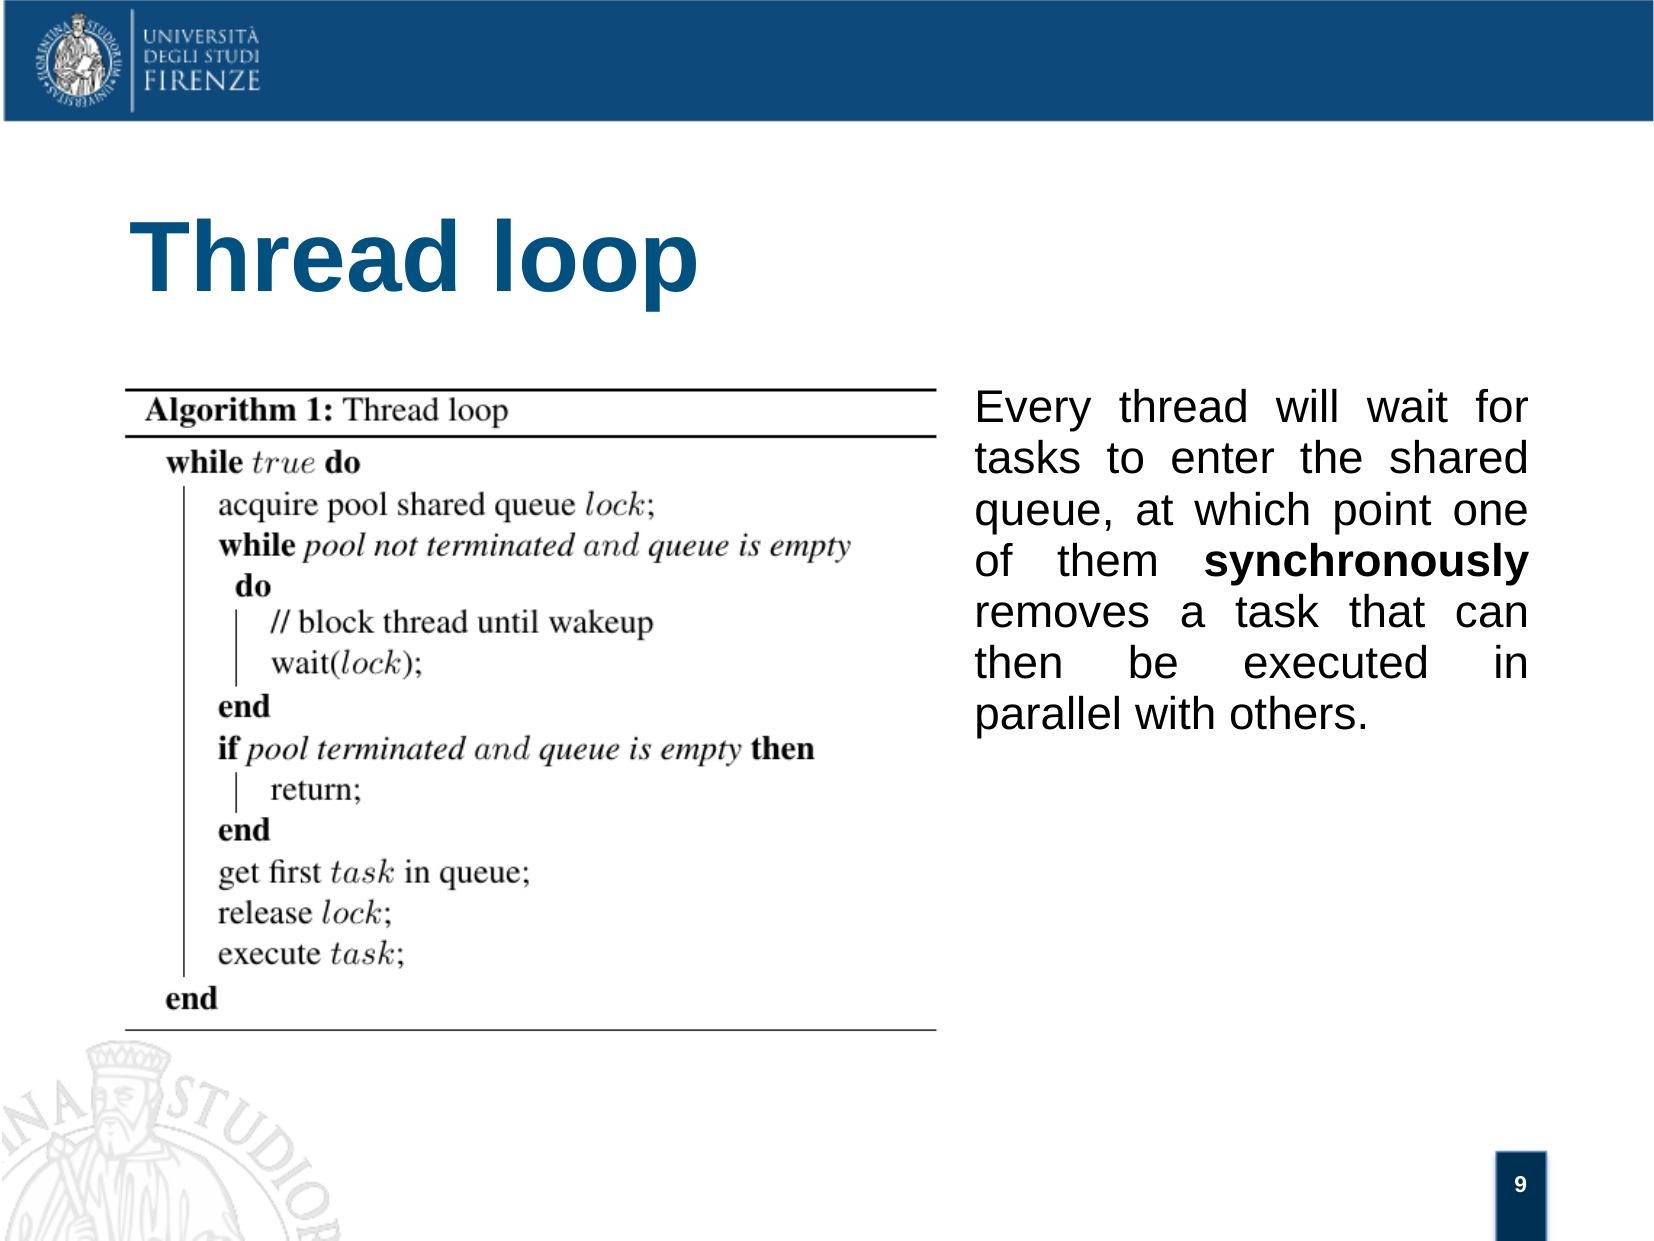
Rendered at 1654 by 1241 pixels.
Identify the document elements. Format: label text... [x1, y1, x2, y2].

text_box 9 [1505, 1160, 1536, 1208]
picture [2, 0, 1654, 1241]
text_box Every thread will wait for tasks to enter the shared queue, at which point one of them synchronously removes a task that can then be executed in parallel with others. [974, 381, 1530, 1034]
text_box Thread loop [129, 134, 993, 323]
